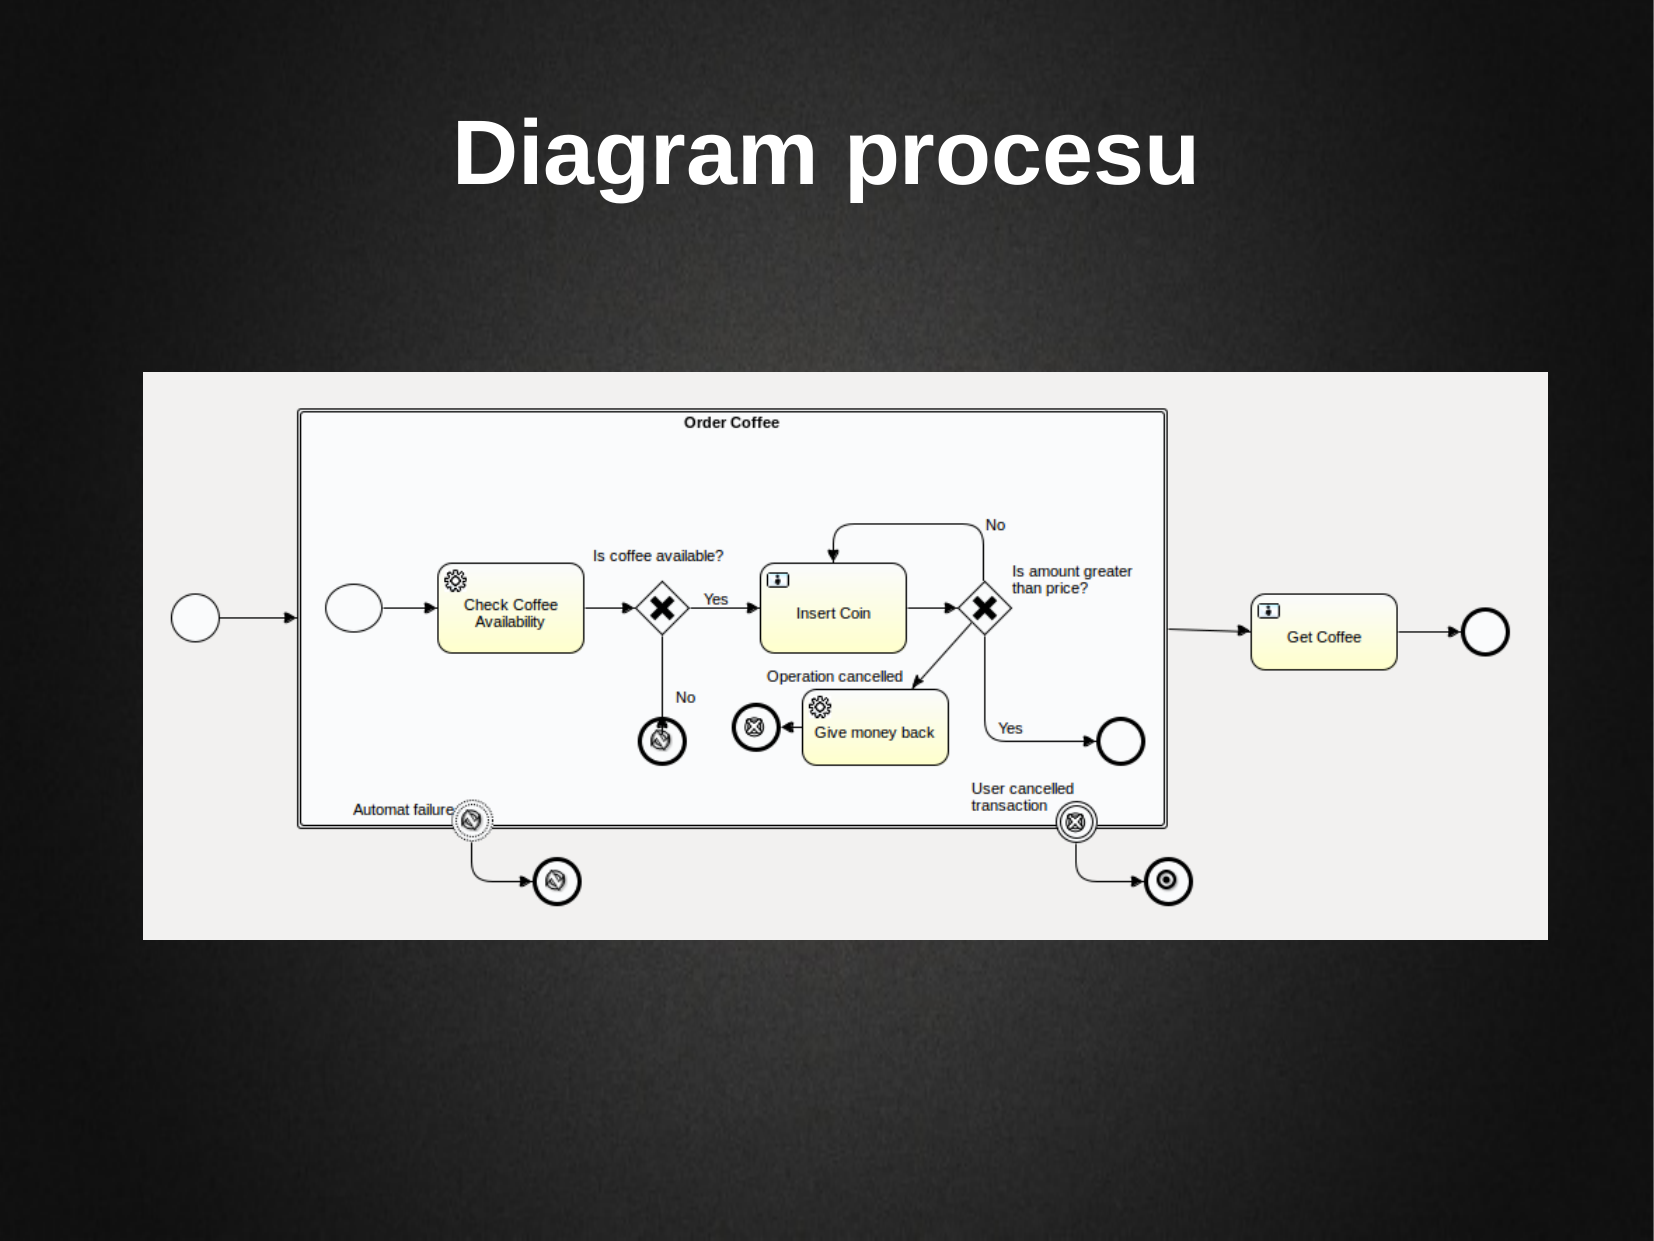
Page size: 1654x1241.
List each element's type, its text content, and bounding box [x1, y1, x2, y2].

picture [0, 0, 1654, 1241]
title Diagram procesu [82, 49, 1571, 257]
